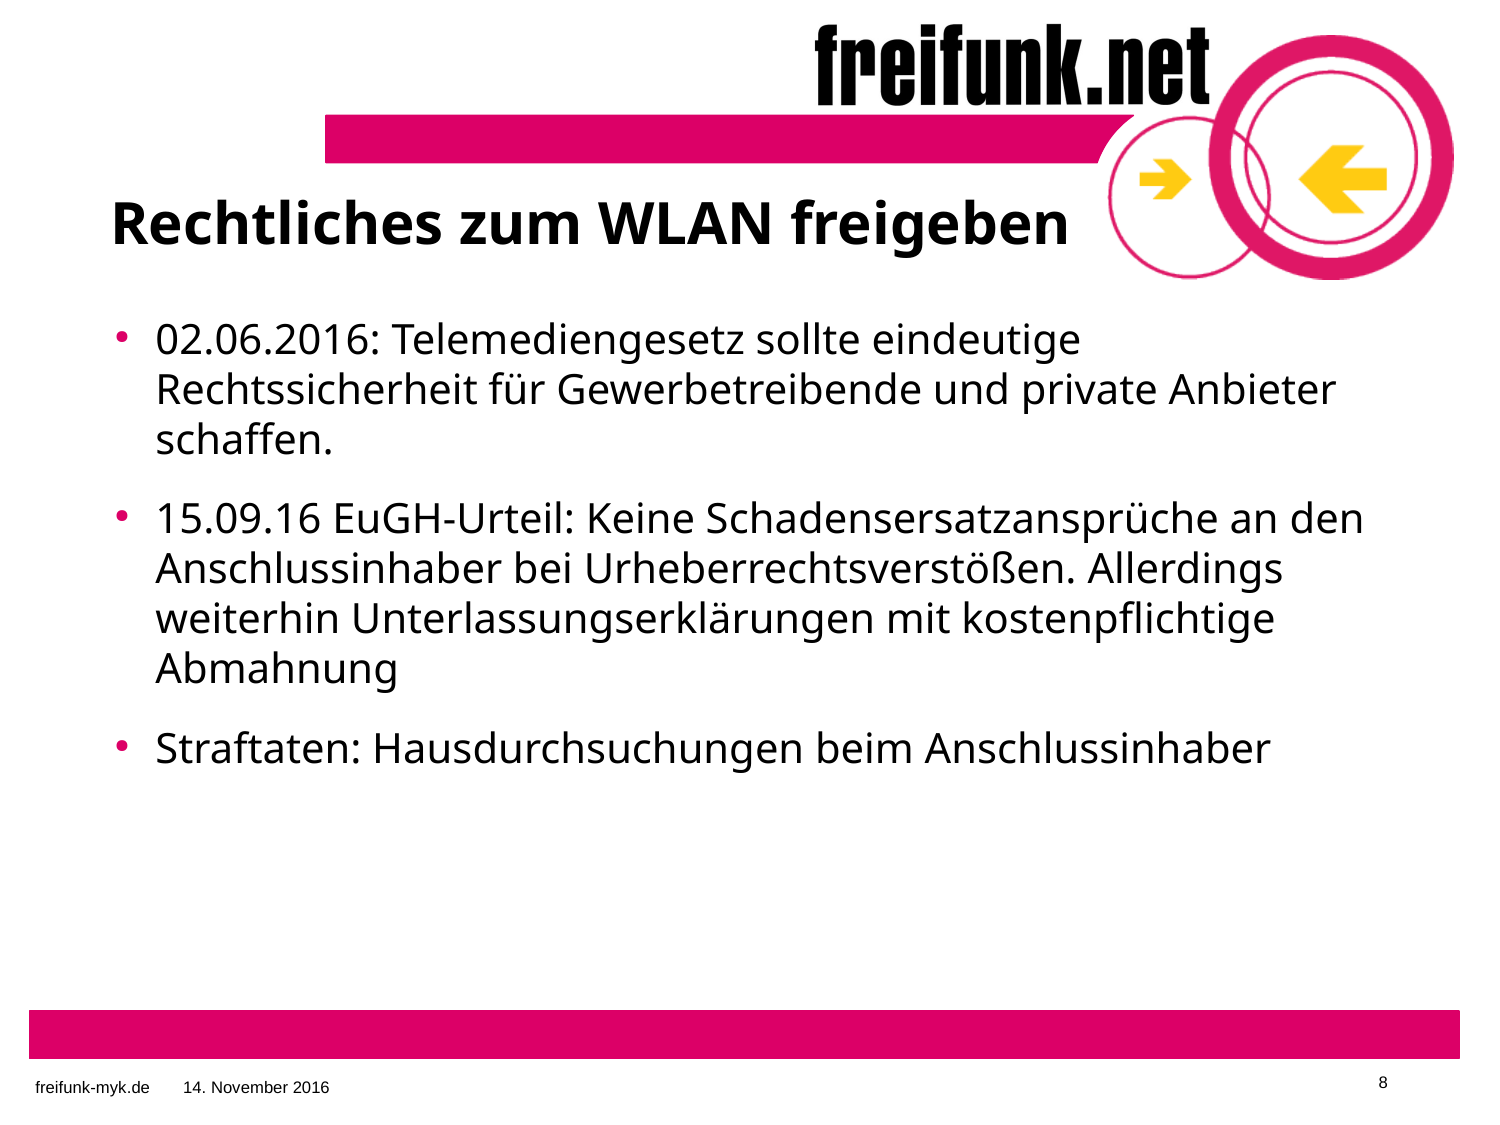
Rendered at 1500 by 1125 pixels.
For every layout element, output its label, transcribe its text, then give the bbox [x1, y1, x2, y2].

list 02.06.2016: Telemediengesetz sollte eindeutige Rechtssicherheit für Gewerbetreibende und private Anbieter schaffen. 15.09.16 EuGH-Urteil: Keine Schadensersatzansprüche an den Anschlussinhaber bei Urheberrechtsverstößen. Allerdings weiterhin Unterlassungserklärungen mit kostenpflichtige Abmahnung Straftaten: Hausdurchsuchungen beim Anschlussinhaber [110, 312, 1392, 1000]
title Rechtliches zum WLAN freigeben [110, 160, 1093, 282]
picture [816, 24, 1454, 280]
